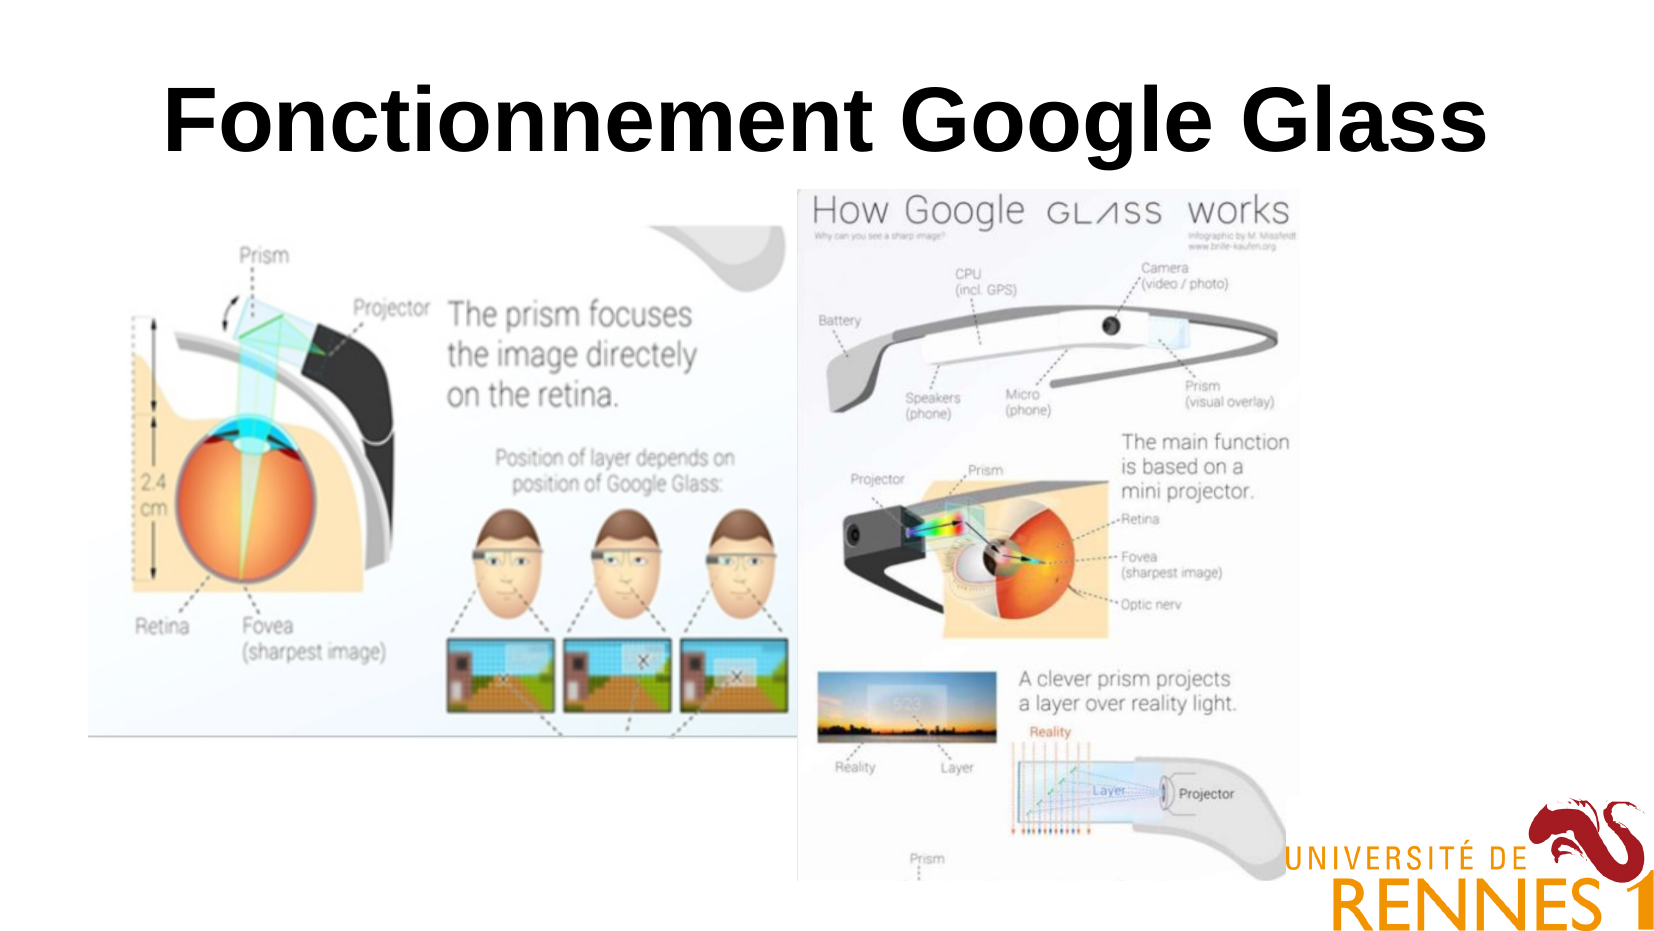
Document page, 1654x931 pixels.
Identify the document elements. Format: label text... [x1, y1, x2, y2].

picture [88, 189, 1654, 931]
title Fonctionnement Google Glass [82, 37, 1571, 193]
